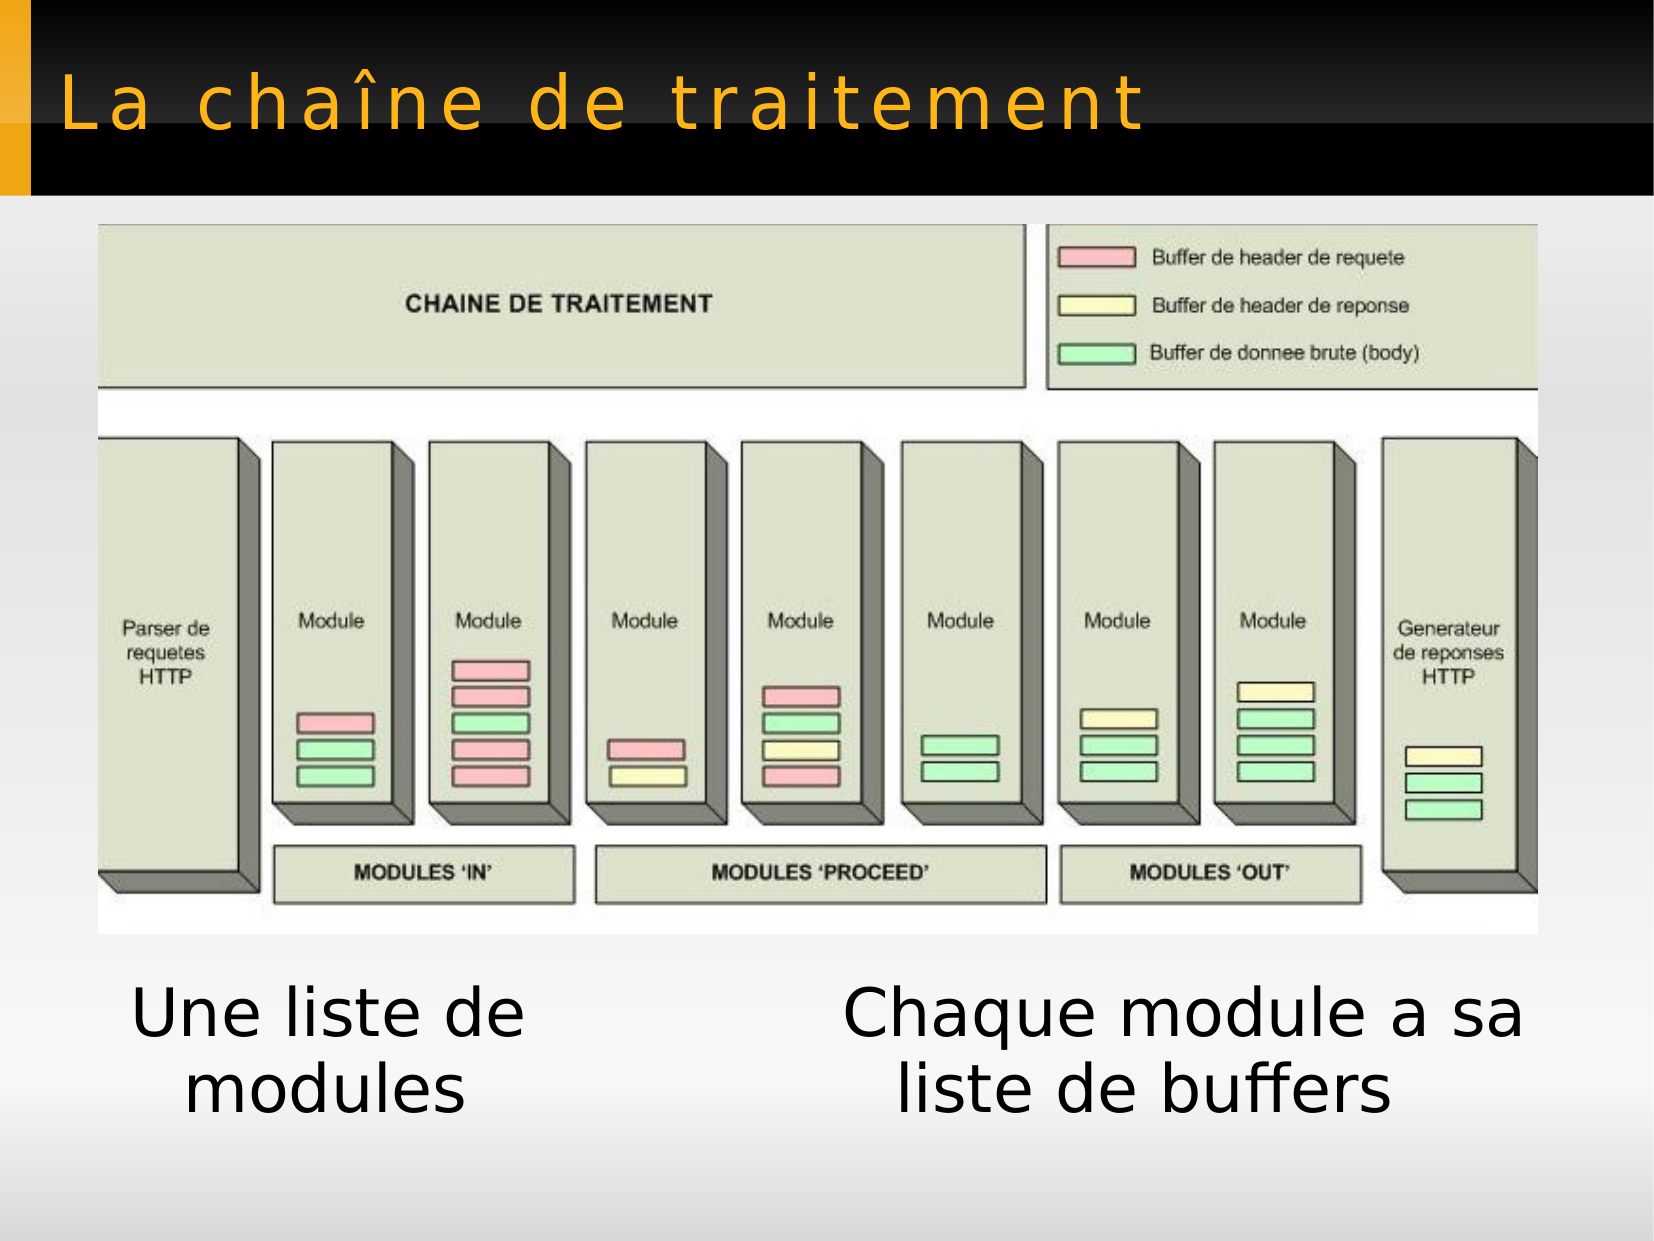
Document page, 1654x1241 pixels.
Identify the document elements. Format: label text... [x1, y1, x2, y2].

text_box Chaque module a sa liste de buffers [824, 975, 1538, 1201]
title La chaîne de traitement [59, 29, 1270, 178]
picture [0, 0, 1654, 1241]
list Une liste de modules [112, 975, 824, 1201]
